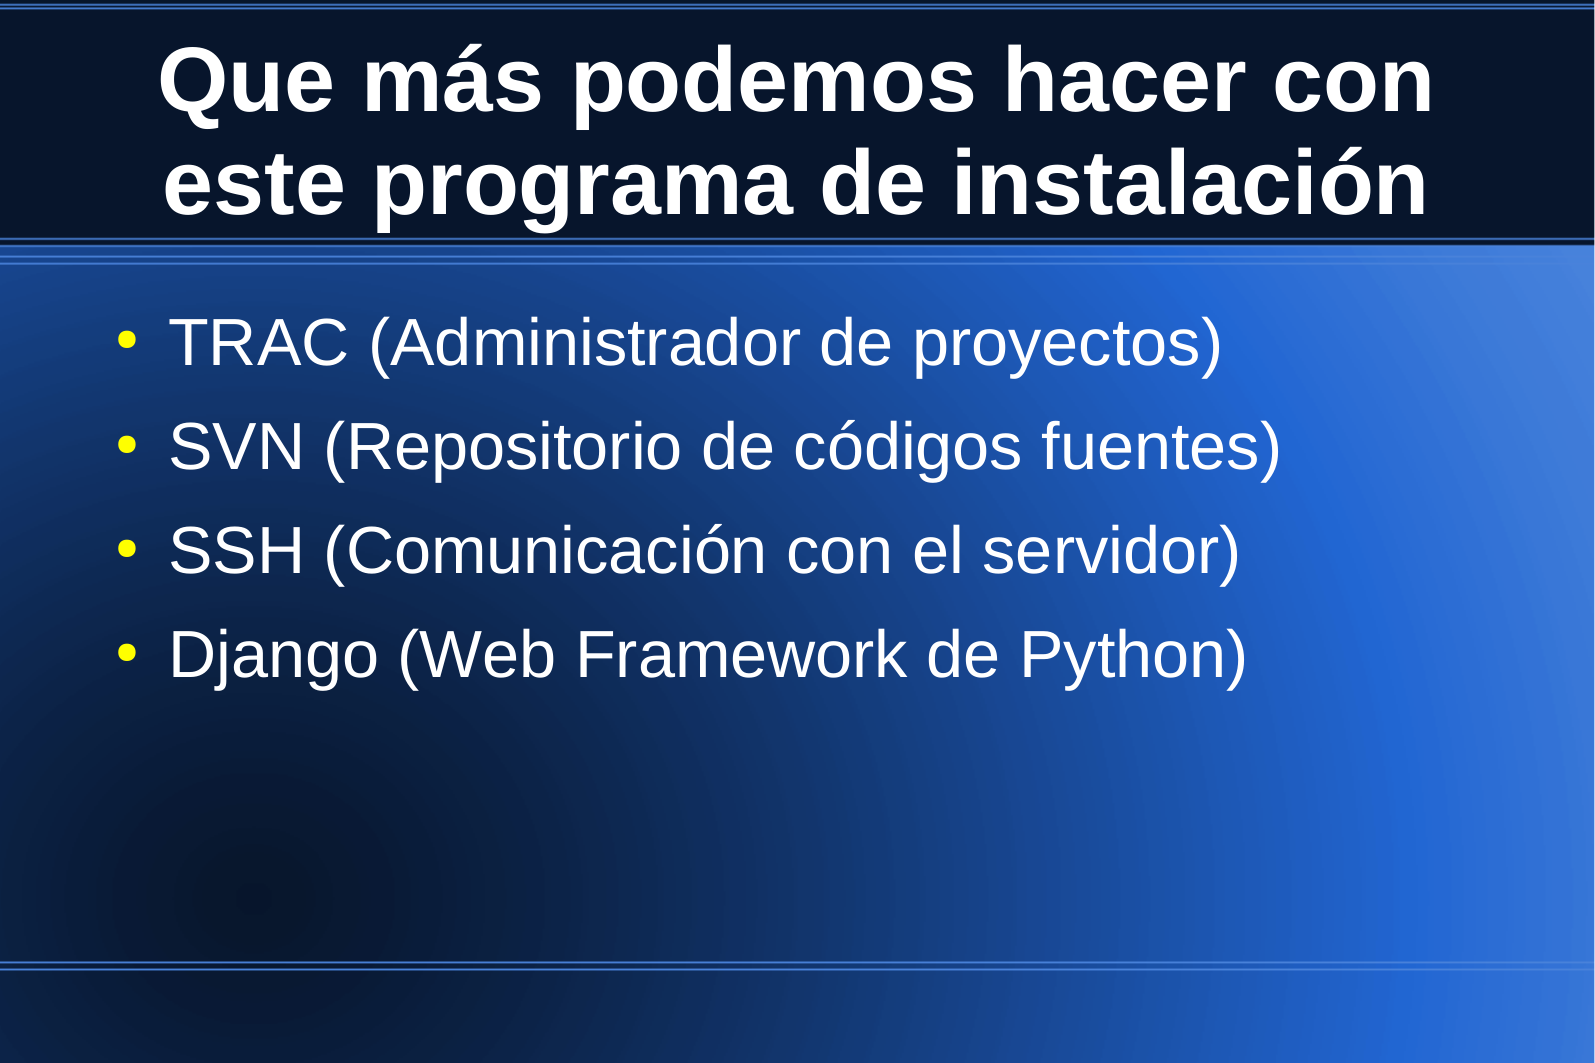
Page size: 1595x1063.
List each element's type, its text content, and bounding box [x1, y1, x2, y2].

list TRAC (Administrador de proyectos) SVN (Repositorio de códigos fuentes) SSH (Comunicación con el servidor) Django (Web Framework de Python) [79, 304, 1515, 892]
picture [0, 0, 1595, 1063]
title Que más podemos hacer con este programa de instalación [79, 28, 1515, 234]
